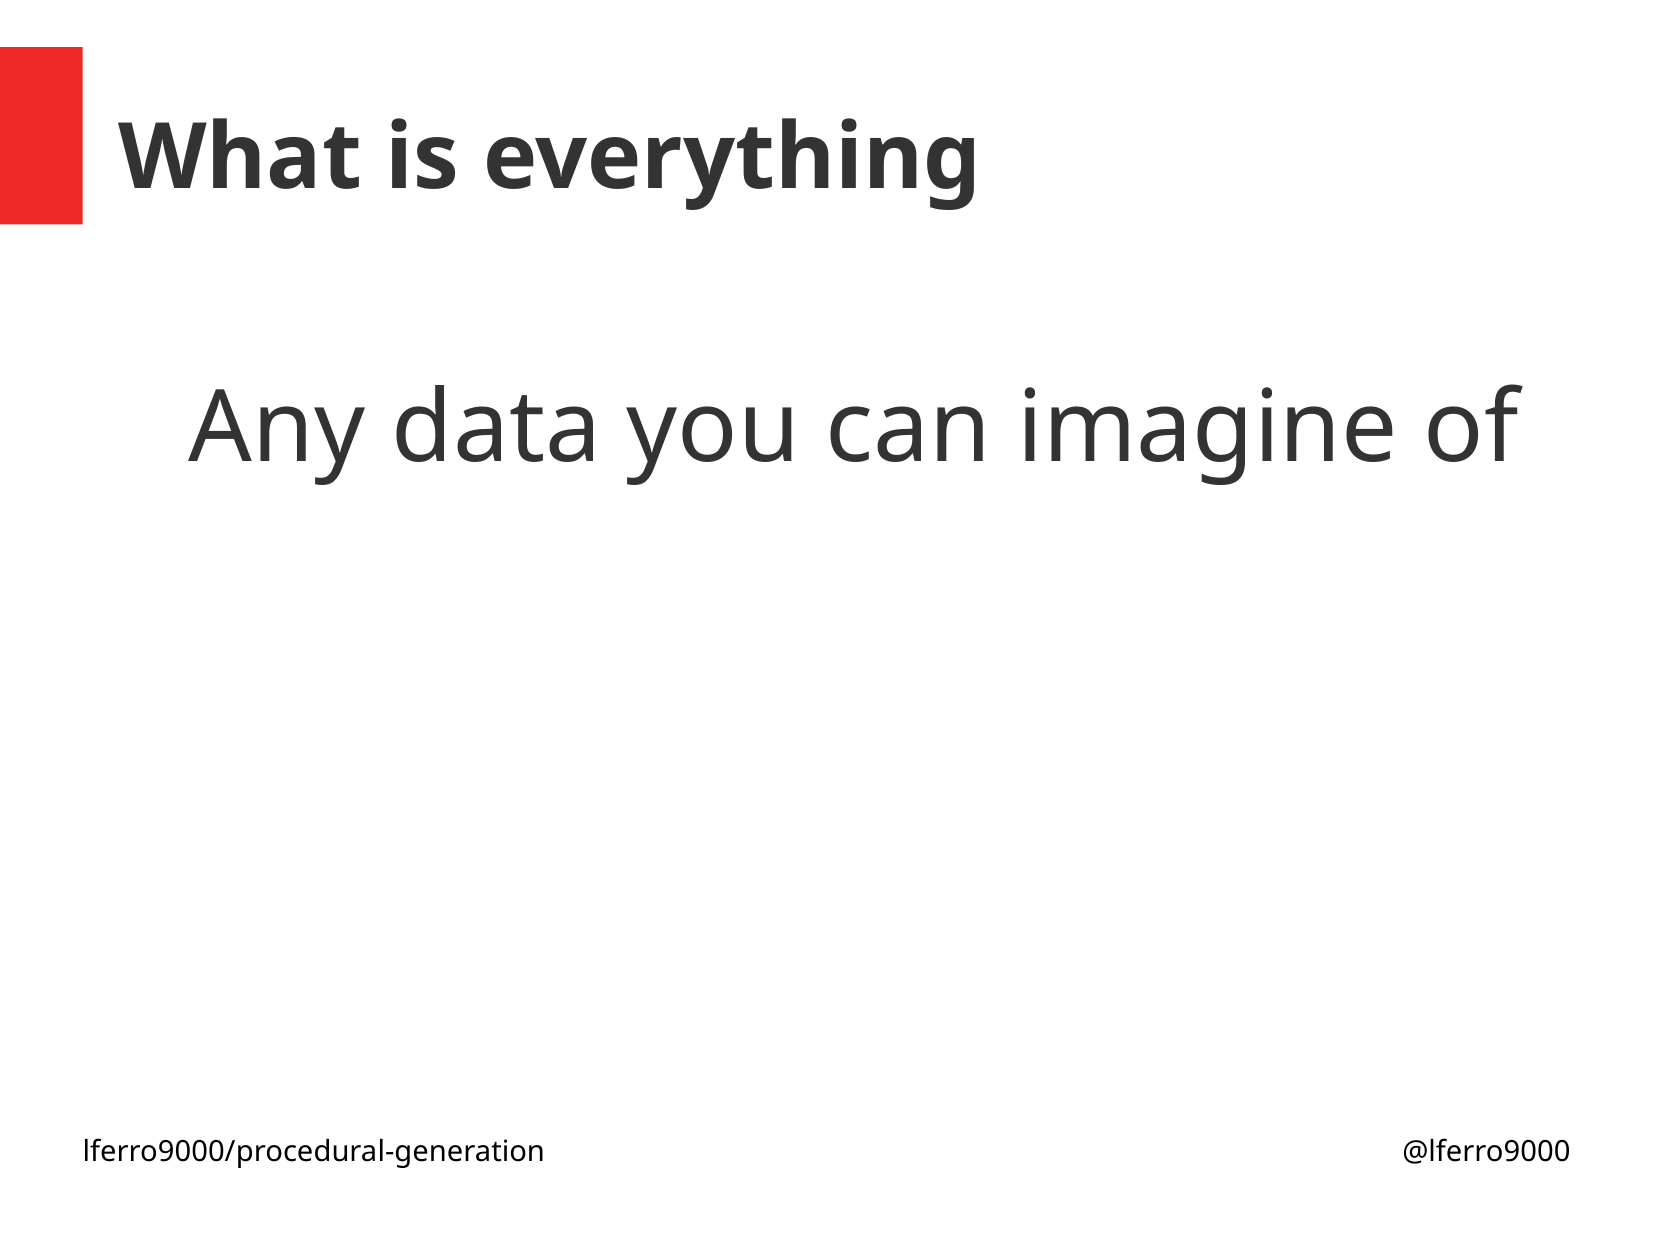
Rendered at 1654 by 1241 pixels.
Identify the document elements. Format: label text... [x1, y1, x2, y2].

title What is everything [118, 49, 1571, 257]
list Any data you can imagine of [118, 354, 1536, 1074]
